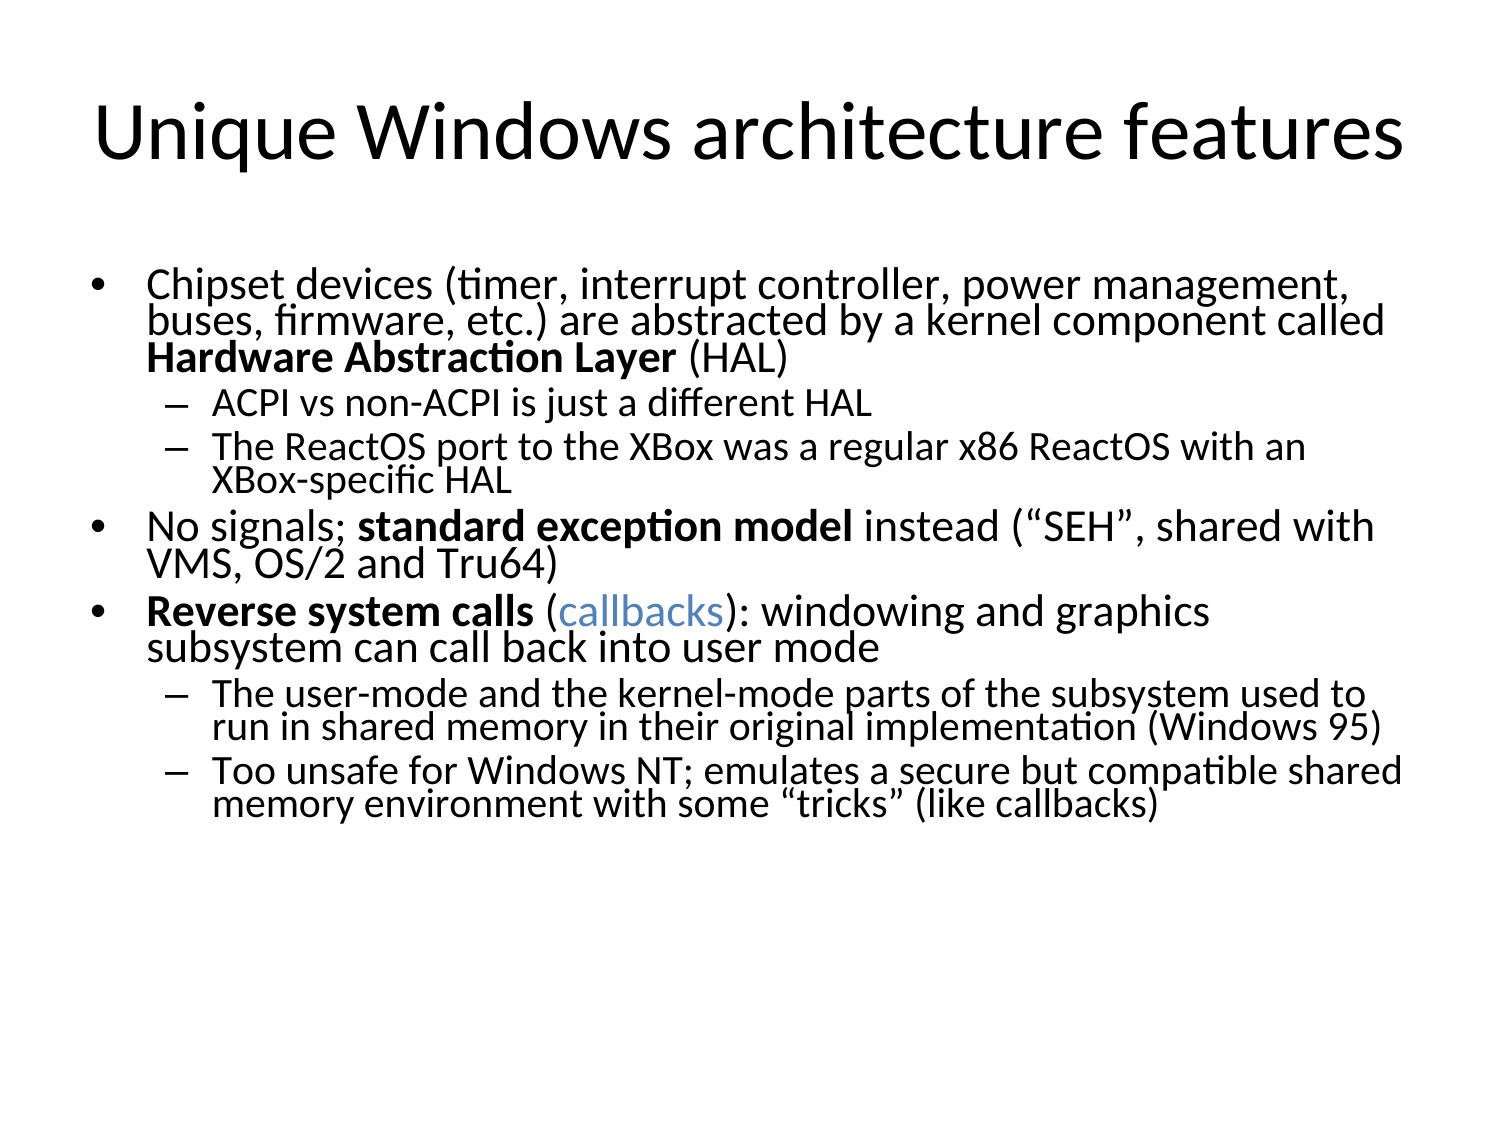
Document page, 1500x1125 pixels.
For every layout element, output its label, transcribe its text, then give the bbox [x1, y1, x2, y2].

title Unique Windows architecture features [75, 45, 1426, 233]
list Chipset devices (timer, interrupt controller, power management, buses, firmware, etc.) are abstracted by a kernel component called Hardware Abstraction Layer (HAL) ACPI vs non-ACPI is just a different HAL The ReactOS port to the XBox was a regular x86 ReactOS with an XBox-specific HAL No signals; standard exception model instead (“SEH”, shared with VMS, OS/2 and Tru64) Reverse system calls (callbacks): windowing and graphics subsystem can call back into user mode The user-mode and the kernel-mode parts of the subsystem used to run in shared memory in their original implementation (Windows 95) Too unsafe for Windows NT; emulates a secure but compatible shared memory environment with some “tricks” (like callbacks) [75, 262, 1426, 1006]
